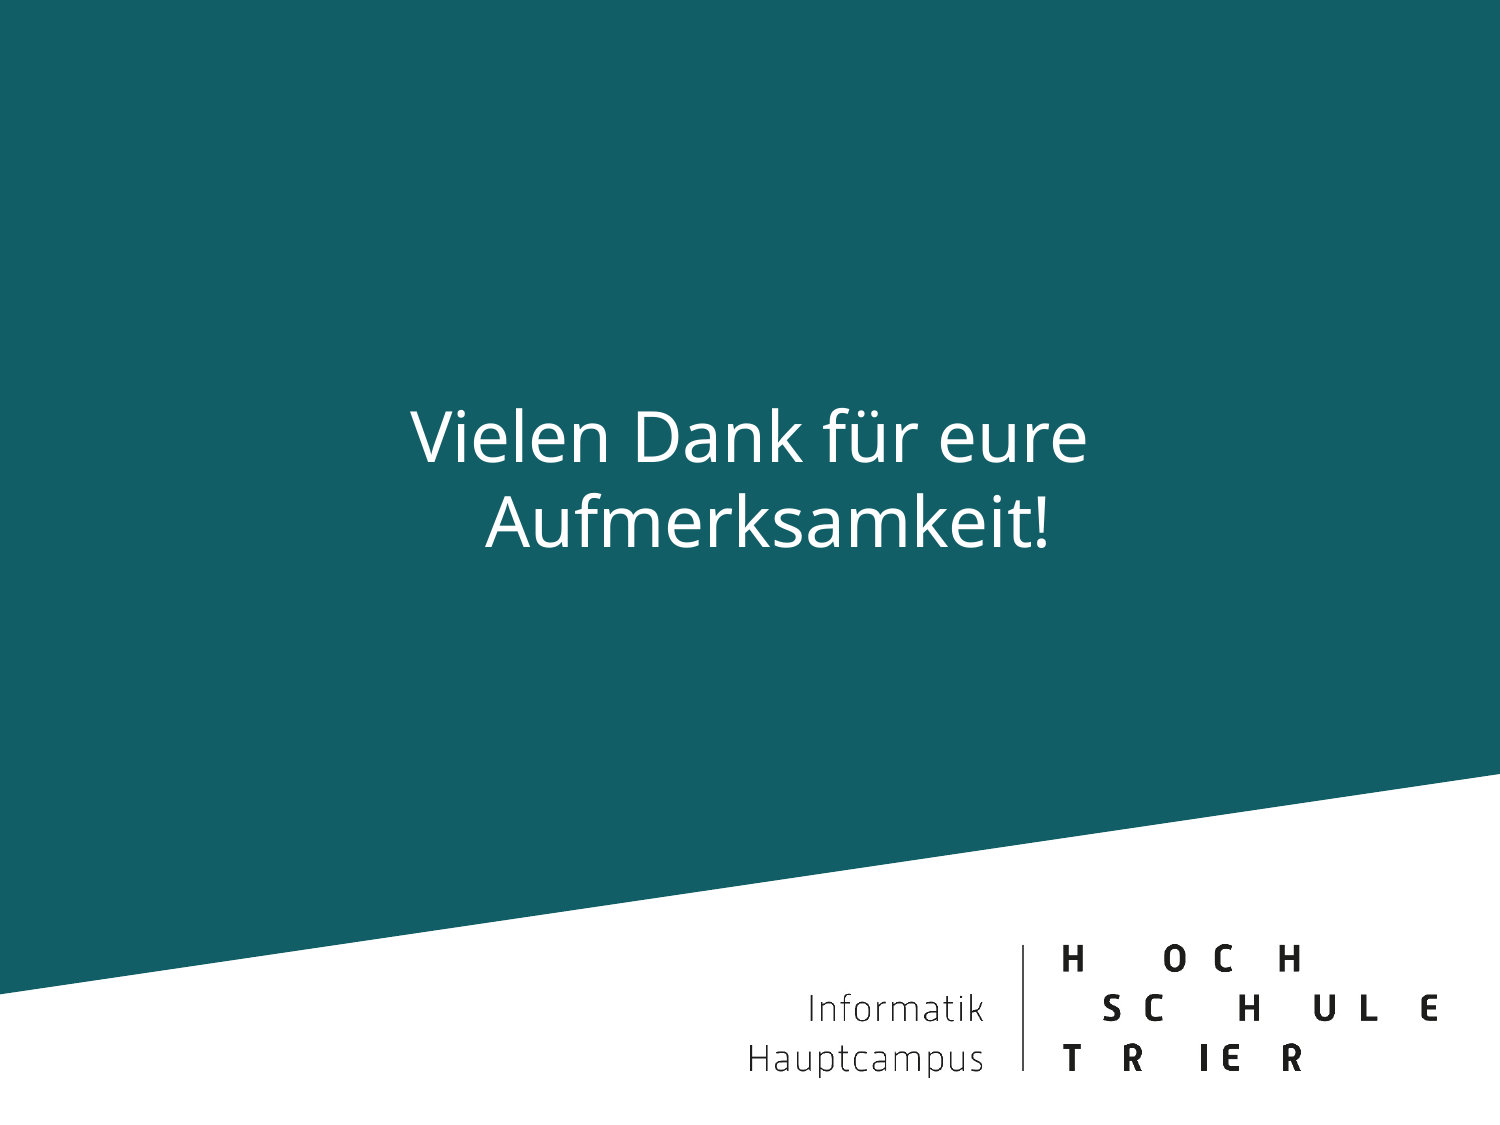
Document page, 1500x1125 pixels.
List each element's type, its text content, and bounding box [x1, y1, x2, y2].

list Vielen Dank für eure Aufmerksamkeit! [319, 384, 1181, 510]
picture [750, 944, 1437, 1078]
